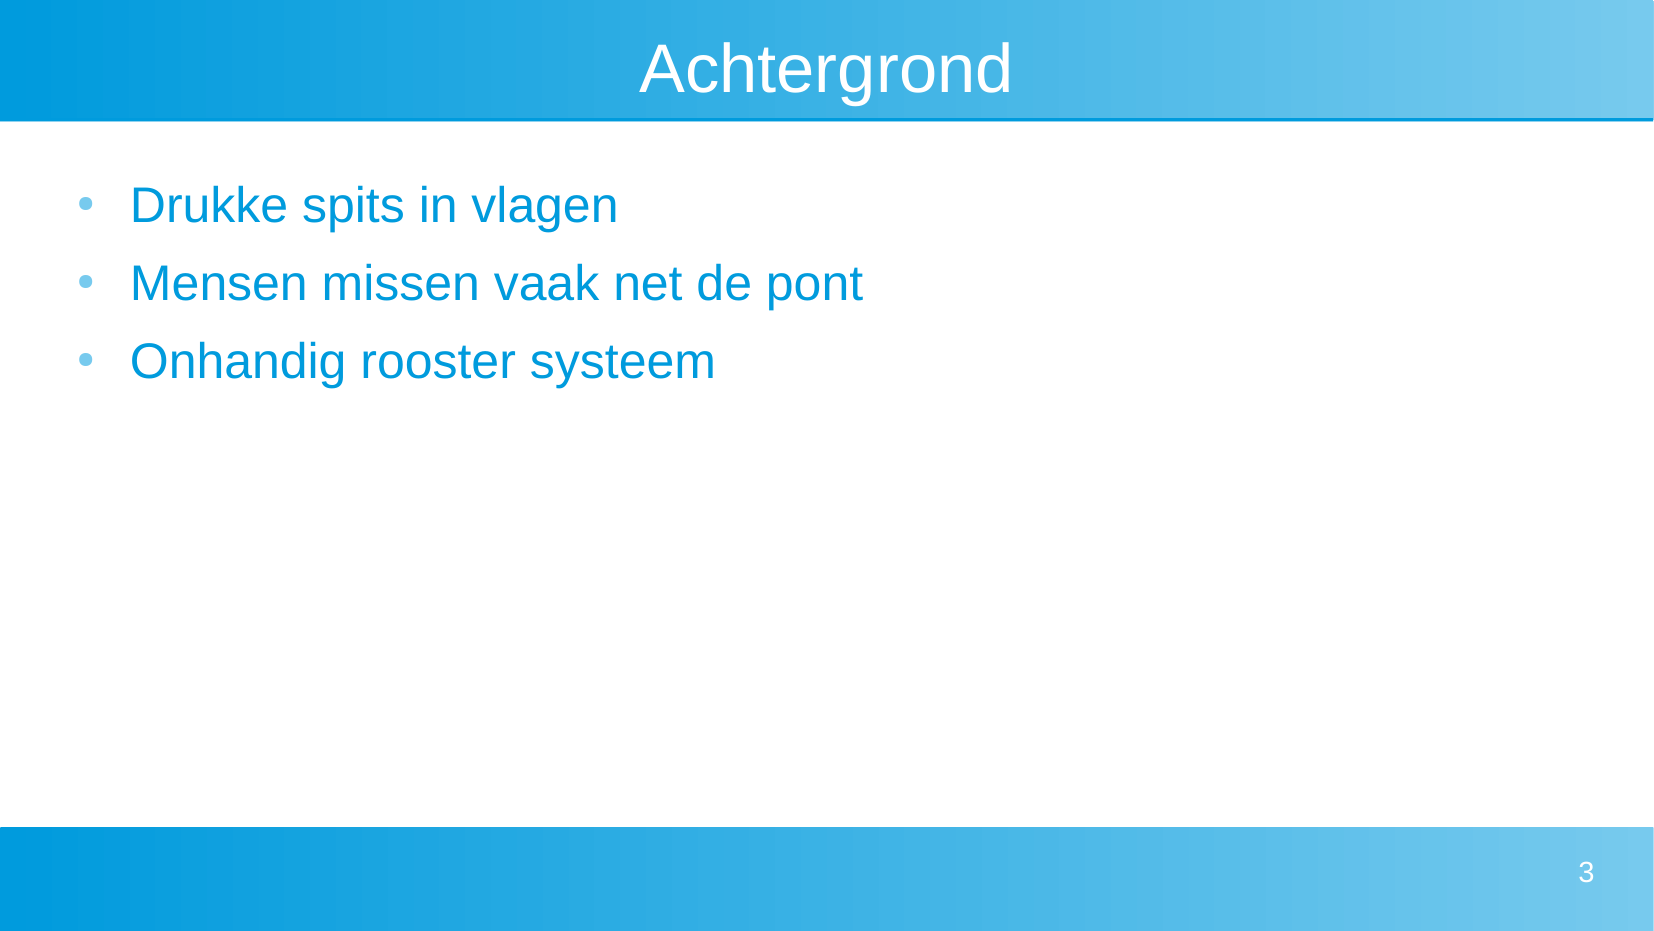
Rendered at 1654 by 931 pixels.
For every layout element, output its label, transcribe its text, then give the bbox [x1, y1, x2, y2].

title Achtergrond [59, 29, 1595, 108]
list Drukke spits in vlagen Mensen missen vaak net de pont Onhandig rooster systeem [59, 177, 1595, 768]
